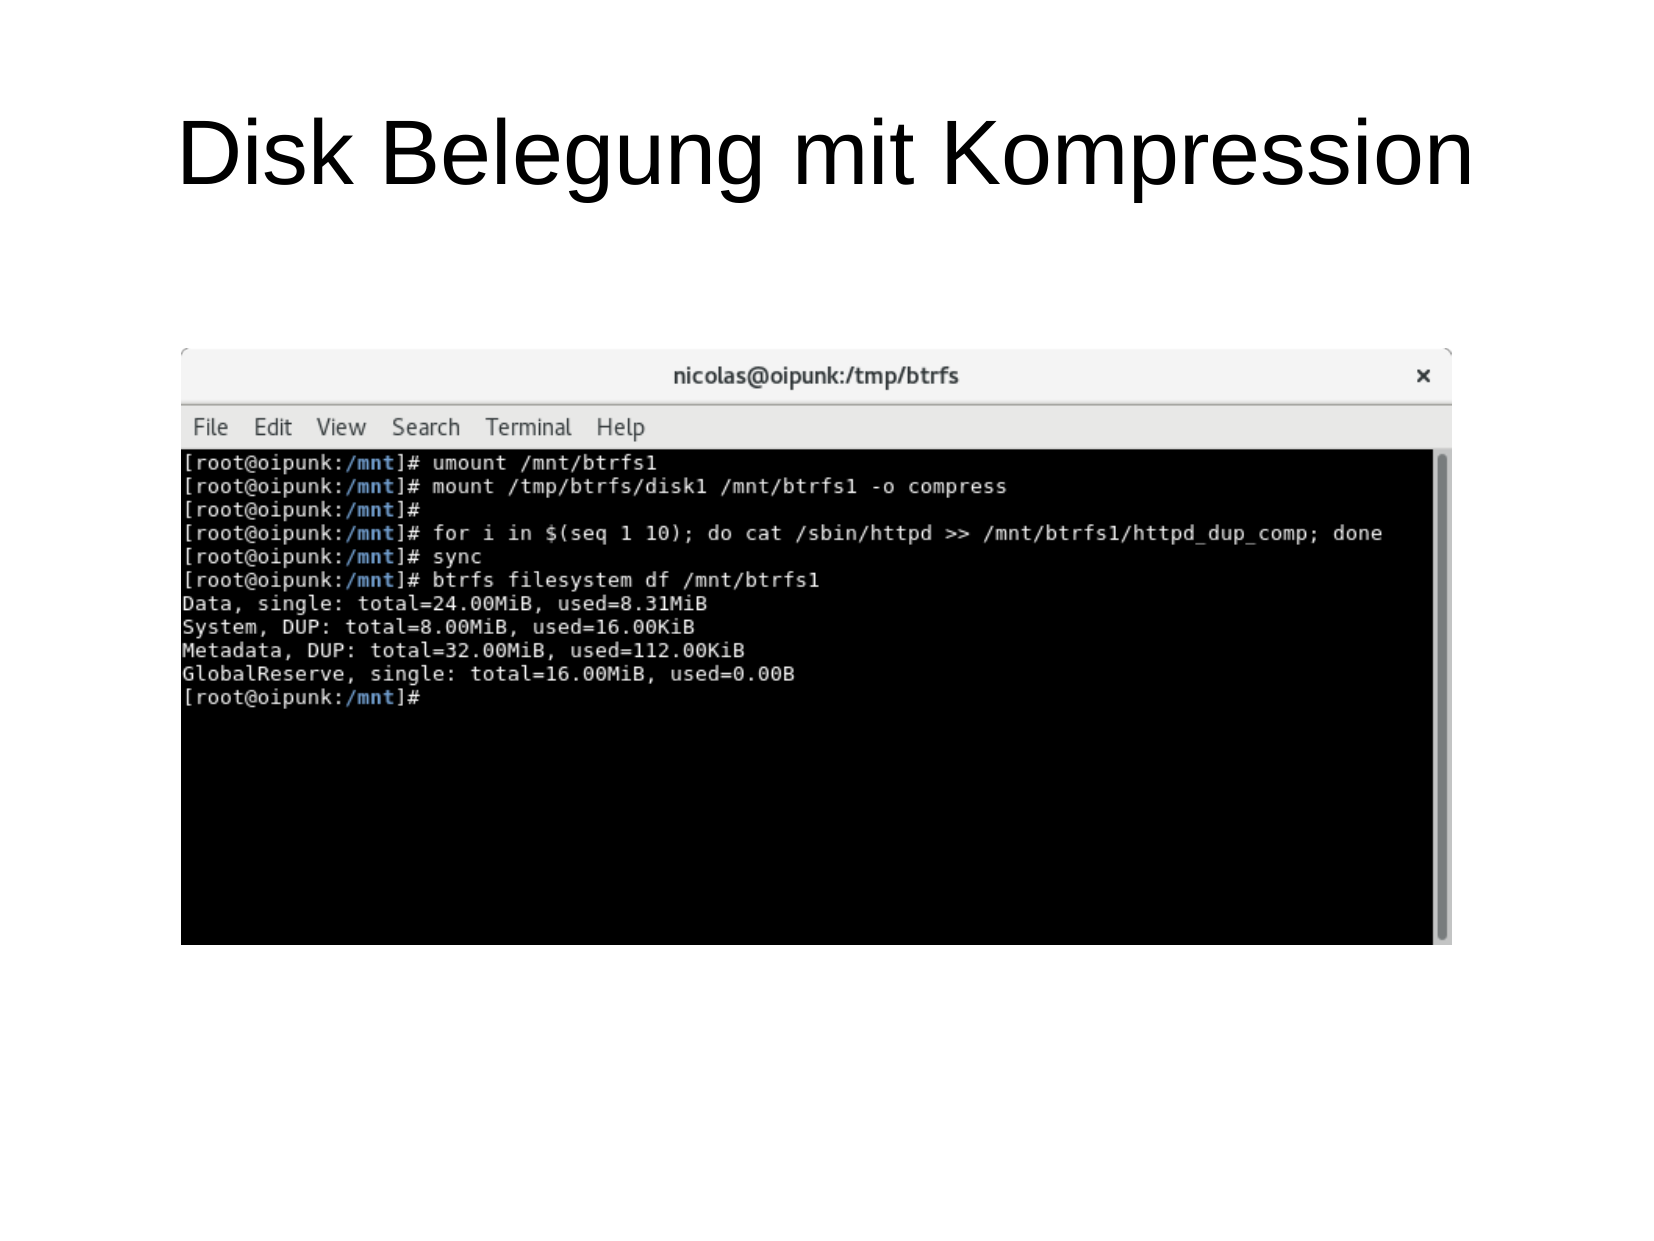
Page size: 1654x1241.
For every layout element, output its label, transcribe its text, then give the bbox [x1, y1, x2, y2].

title Disk Belegung mit Kompression [82, 49, 1571, 257]
picture [181, 348, 1452, 946]
